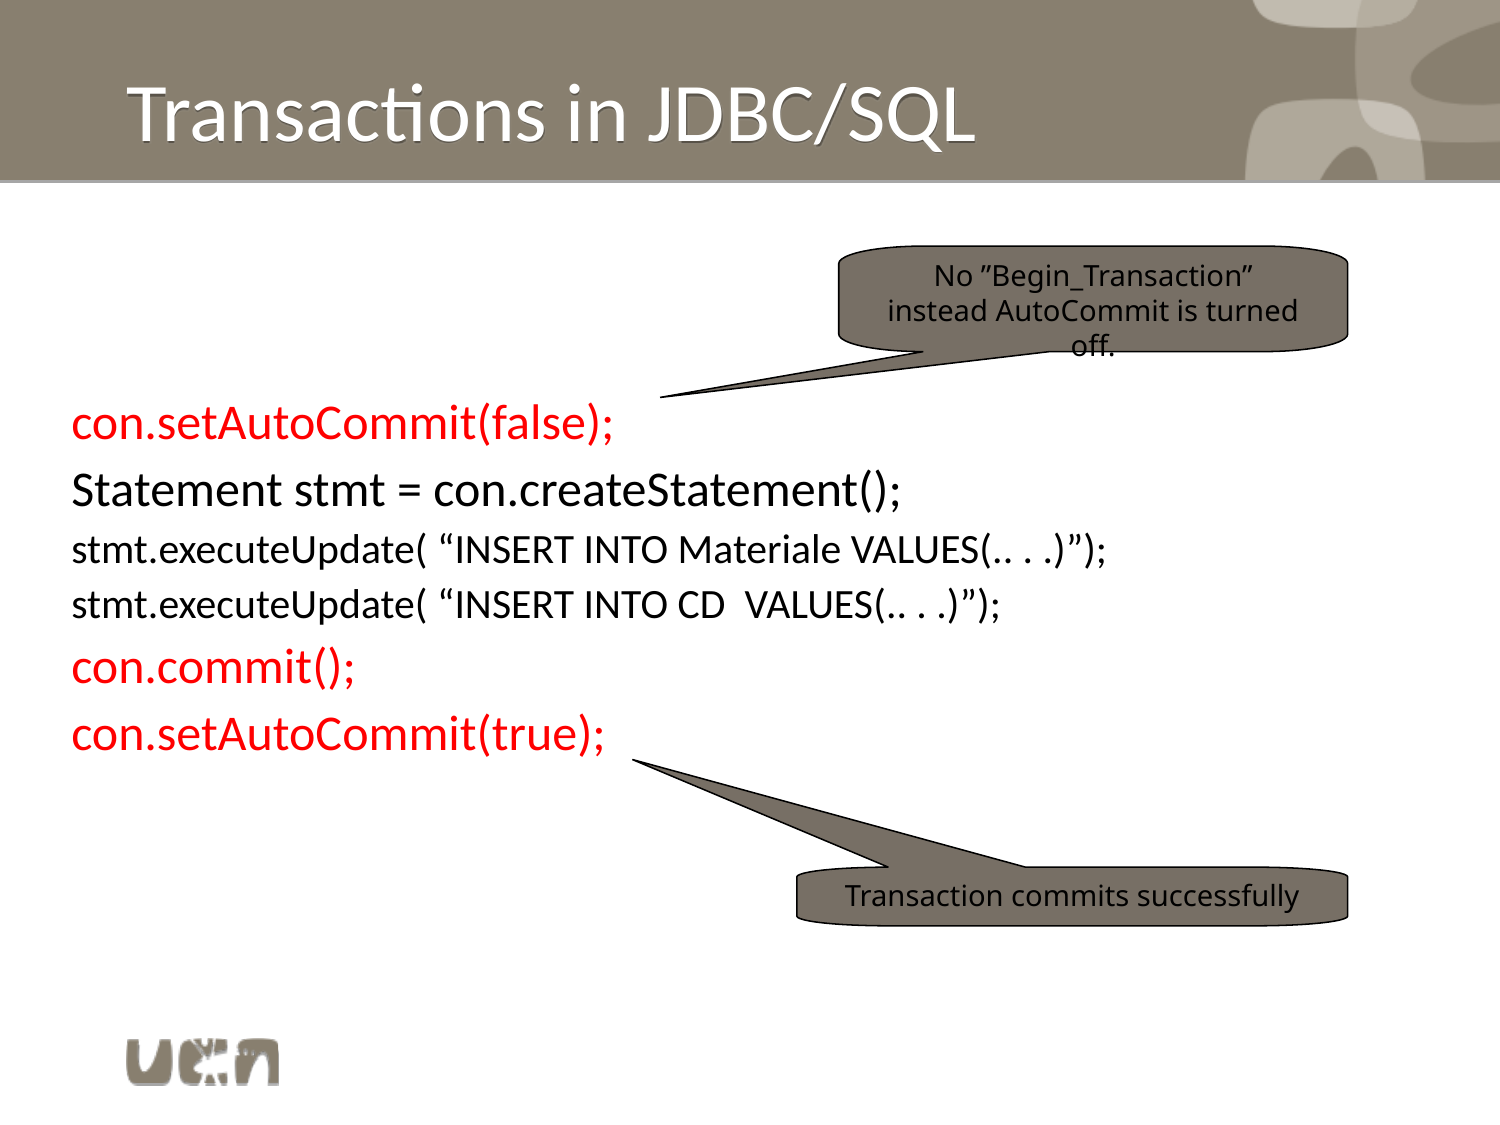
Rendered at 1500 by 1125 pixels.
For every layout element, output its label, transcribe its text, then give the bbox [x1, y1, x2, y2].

text_box No ”Begin_Transaction” instead AutoCommit is turned off. [660, 246, 1348, 398]
list con.setAutoCommit(false); Statement stmt = con.createStatement(); stmt.executeUpdate( “INSERT INTO Materiale VALUES(.. . .)”); stmt.executeUpdate( “INSERT INTO CD VALUES(.. . .)”); con.commit(); con.setAutoCommit(true); [0, 316, 1500, 950]
text_box Transaction commits successfully [632, 759, 1348, 926]
title Transactions in JDBC/SQL [111, 48, 1385, 166]
